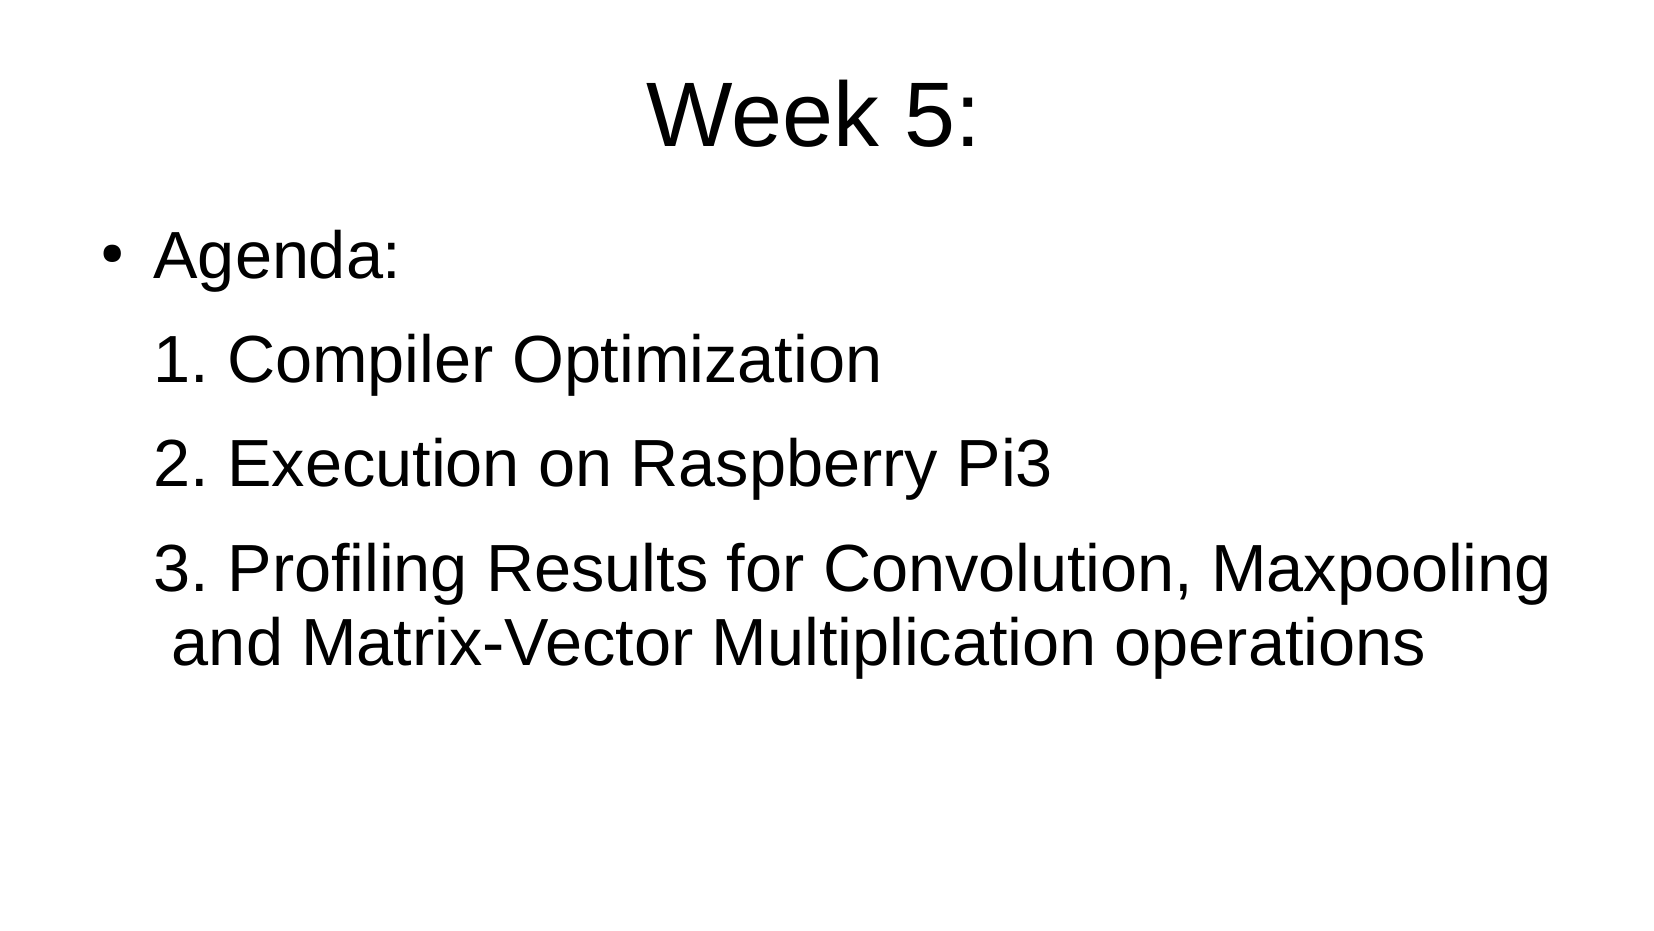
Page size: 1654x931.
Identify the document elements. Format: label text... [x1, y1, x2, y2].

list Agenda: 1. Compiler Optimization 2. Execution on Raspberry Pi3 3. Profiling Results for Convolution, Maxpooling and Matrix-Vector Multiplication operations [82, 217, 1571, 758]
title Week 5: [82, 37, 1571, 193]
